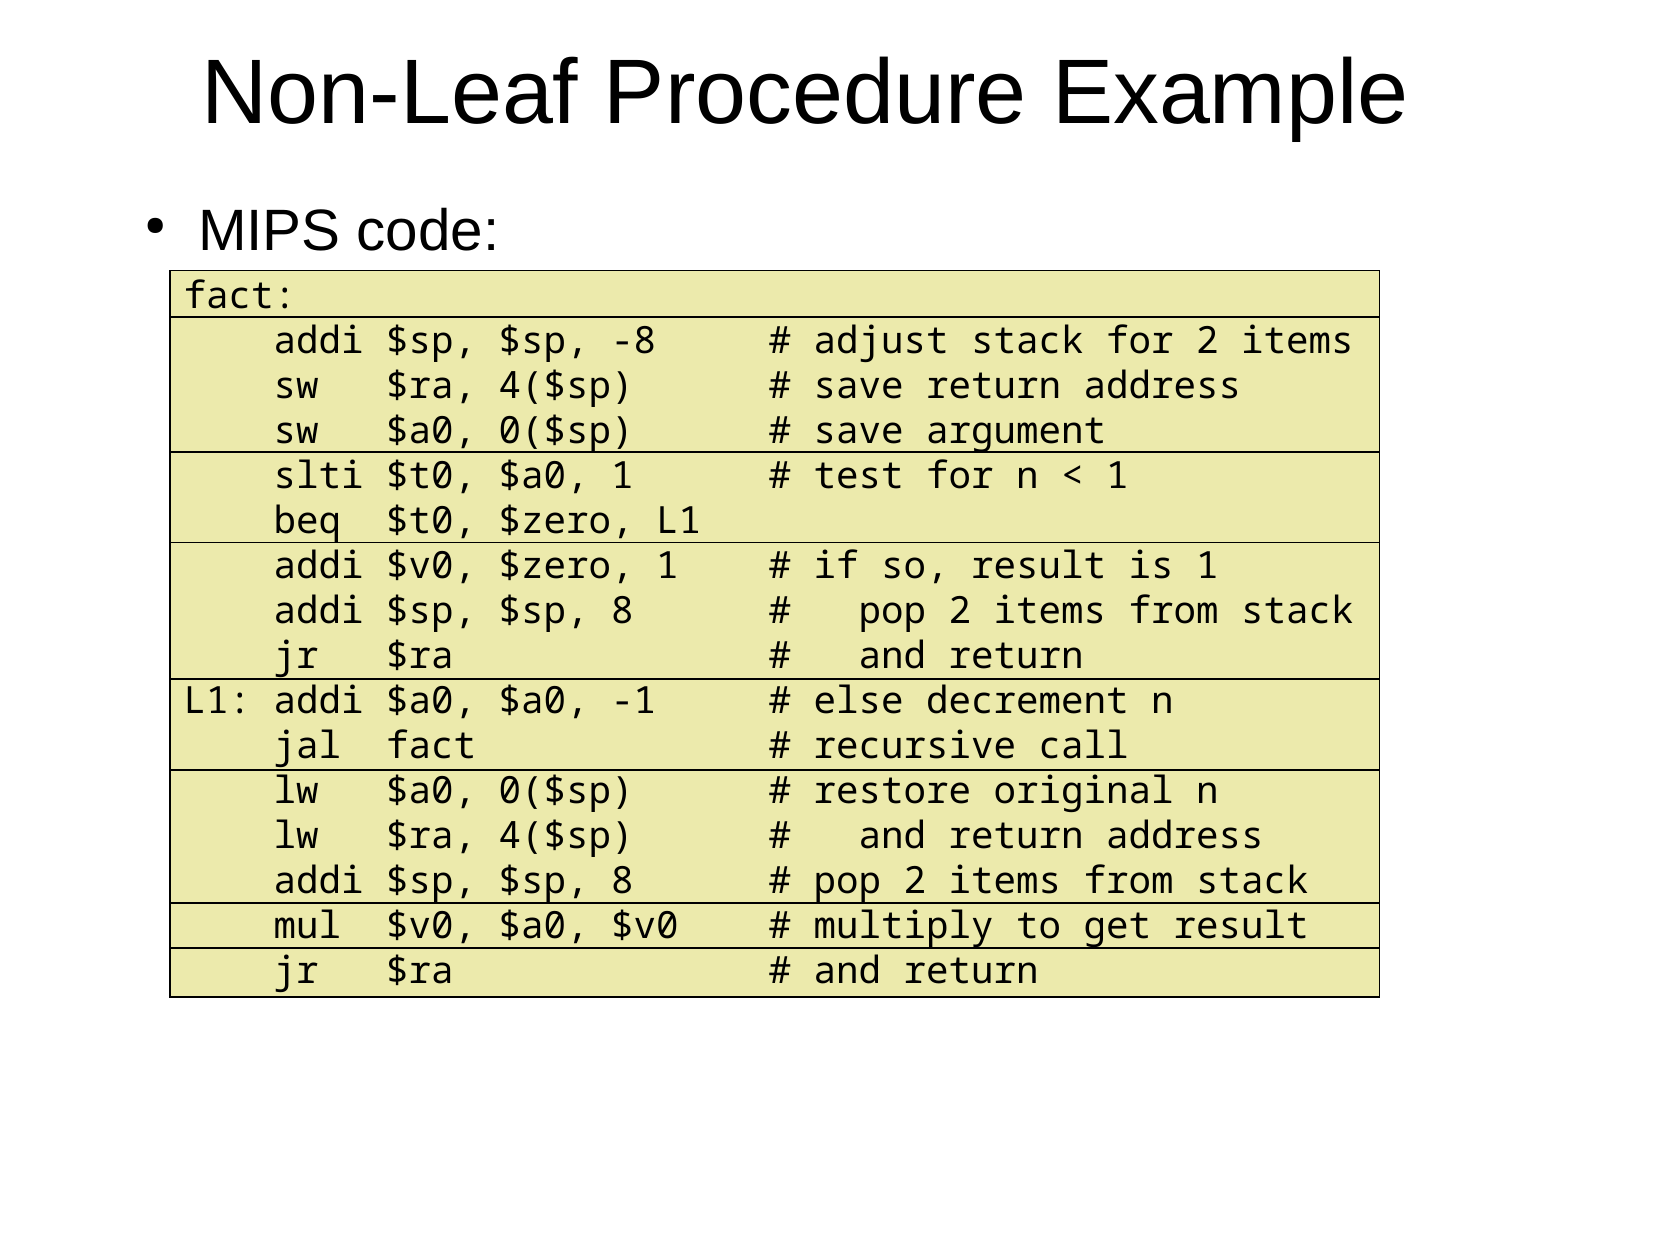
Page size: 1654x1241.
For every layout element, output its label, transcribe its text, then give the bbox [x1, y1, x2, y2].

title Non-Leaf Procedure Example [112, 23, 1468, 149]
list MIPS code: fact: addi $sp, $sp, -8 # adjust stack for 2 items sw $ra, 4($sp) # save return address sw $a0, 0($sp) # save argument slti $t0, $a0, 1 # test for n < 1 beq $t0, $zero, L1 addi $v0, $zero, 1 # if so, result is 1 addi $sp, $sp, 8 # pop 2 items from stack jr $ra # and return L1: addi $a0, $a0, -1 # else decrement n jal fact # recursive call lw $a0, 0($sp) # restore original n lw $ra, 4($sp) # and return address addi $sp, $sp, 8 # pop 2 items from stack mul $v0, $a0, $v0 # multiply to get result jr $ra # and return [112, 184, 1469, 1024]
